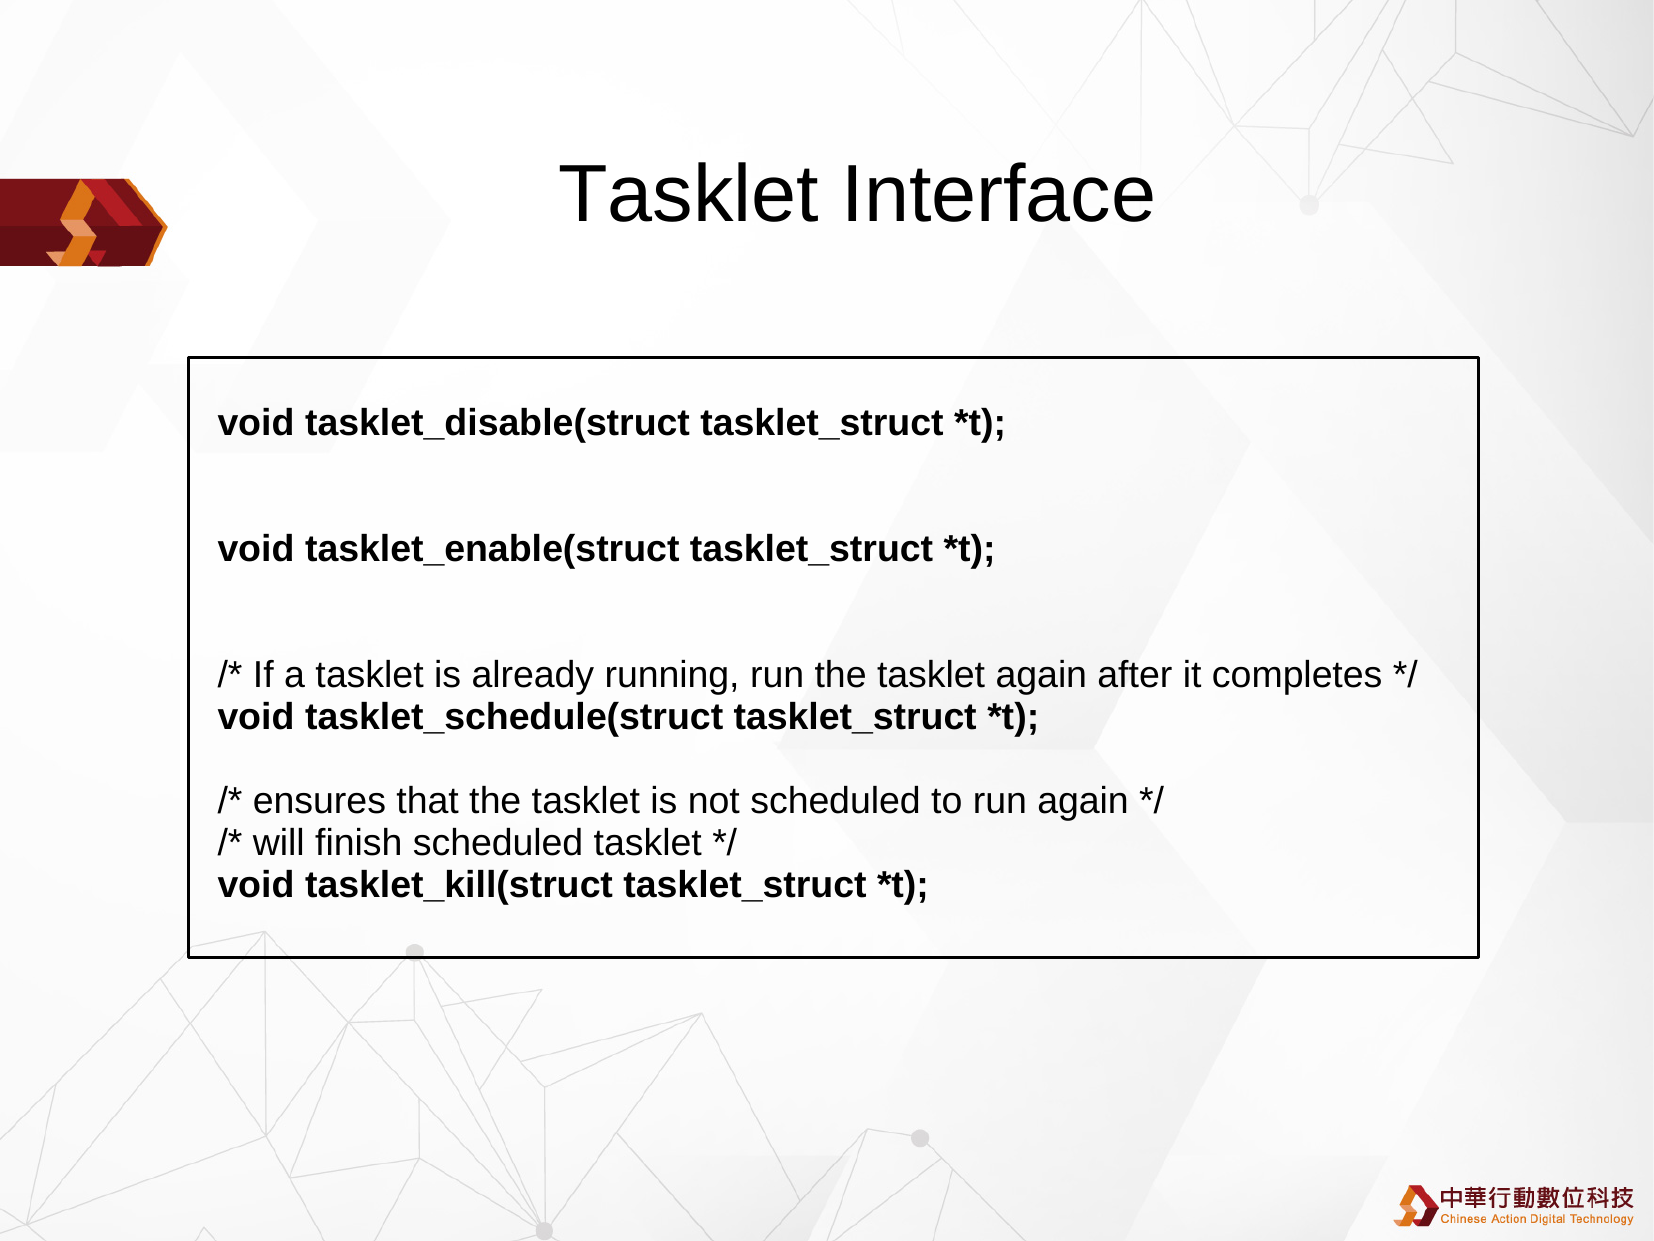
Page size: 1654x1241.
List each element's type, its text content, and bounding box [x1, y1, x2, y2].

picture [0, 0, 1654, 1241]
list [106, 242, 1595, 1062]
title Tasklet Interface [99, 132, 1588, 231]
text_box void tasklet_disable(struct tasklet_struct *t); void tasklet_enable(struct tasklet_struct *t); /* If a tasklet is already running, run the tasklet again after it completes */ void tasklet_schedule(struct tasklet_struct *t); /* ensures that the tasklet is not scheduled to run again */ /* will finish scheduled tasklet */ void tasklet_kill(struct tasklet_struct *t); [202, 393, 1477, 956]
text_box void tasklet_disable(struct tasklet_struct *t); void tasklet_enable(struct tasklet_struct *t); /* If a tasklet is already running, run the tasklet again after it completes */ void tasklet_schedule(struct tasklet_struct *t); /* ensures that the tasklet is not scheduled to run again */ /* will finish scheduled tasklet */ void tasklet_kill(struct tasklet_struct *t); [202, 393, 1494, 988]
